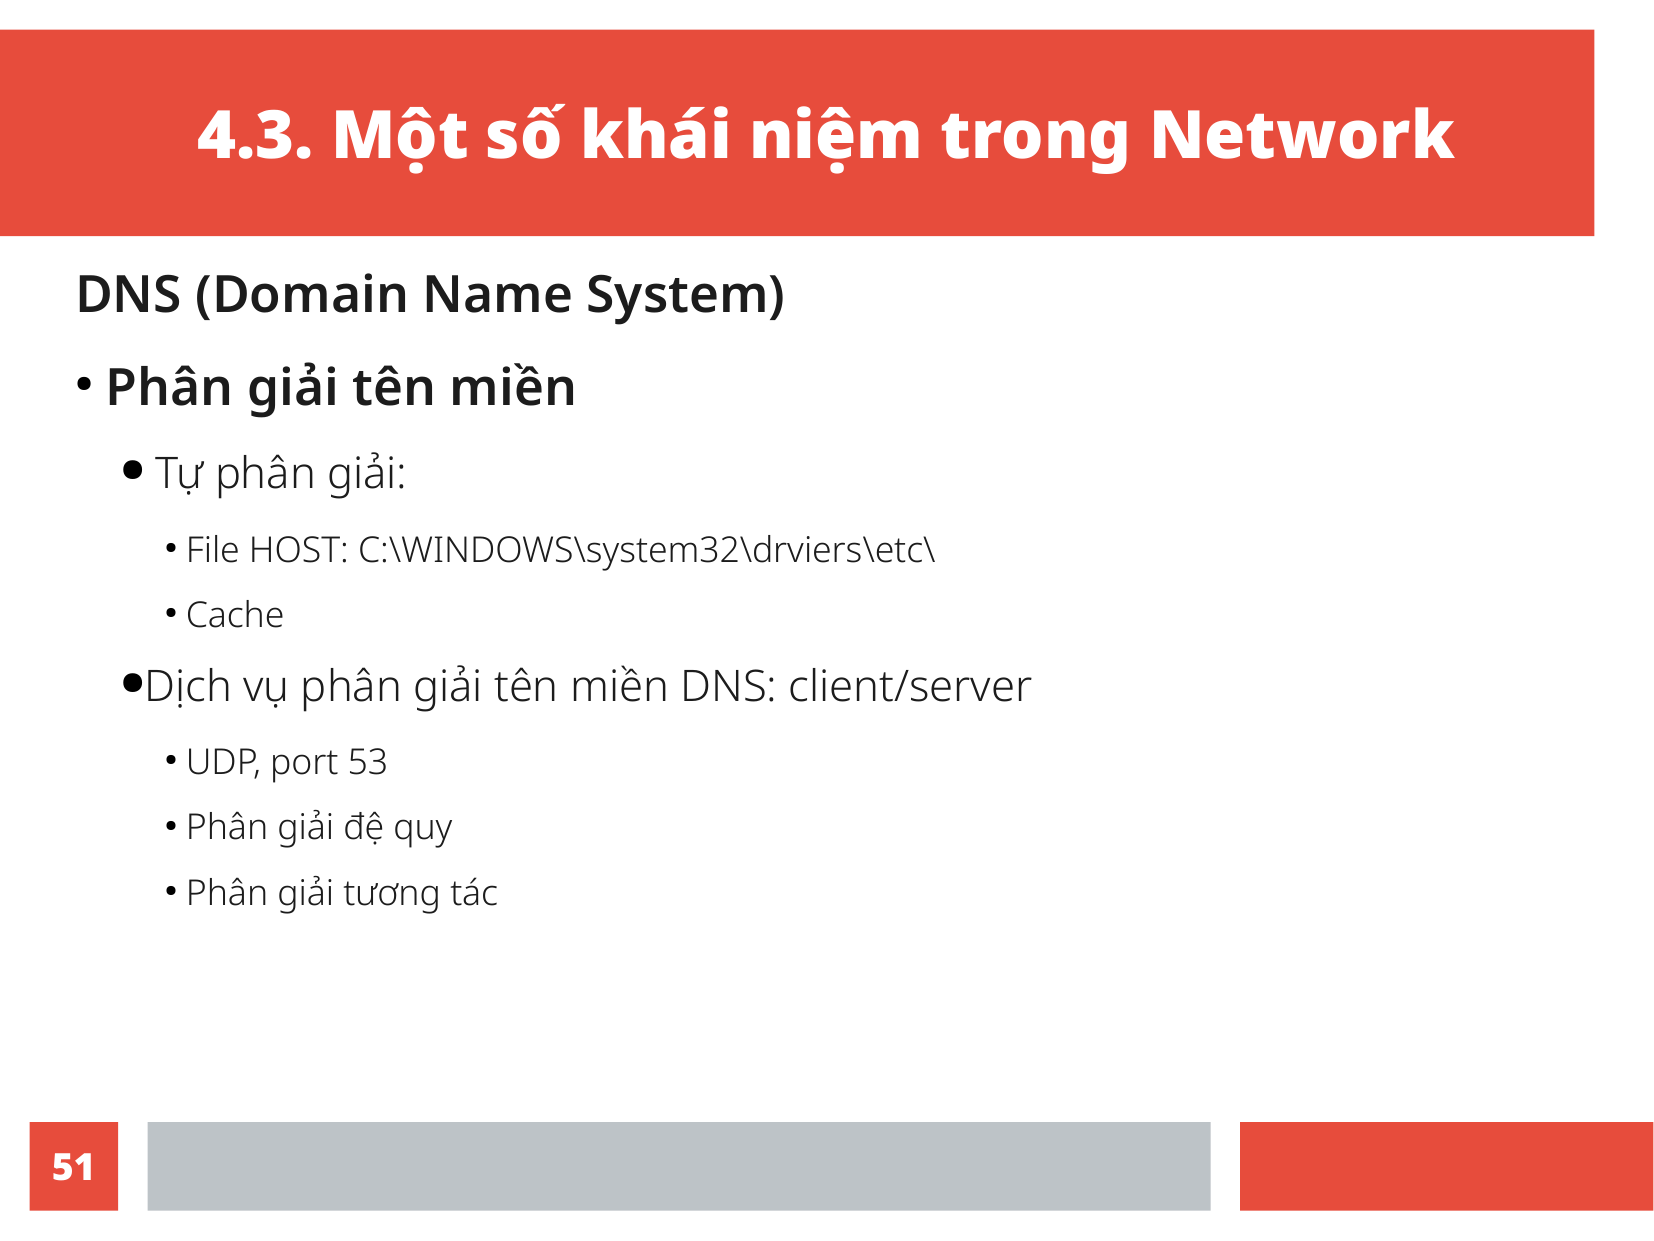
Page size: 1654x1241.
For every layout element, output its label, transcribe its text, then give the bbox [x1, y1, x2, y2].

list DNS (Domain Name System) Phân giải tên miền Tự phân giải: File HOST: C:\WINDOWS\system32\drviers\etc\ Cache Dịch vụ phân giải tên miền DNS: client/server UDP, port 53 Phân giải đệ quy Phân giải tương tác [75, 257, 1581, 1096]
title 4.3. Một số khái niệm trong Network [59, 59, 1595, 207]
